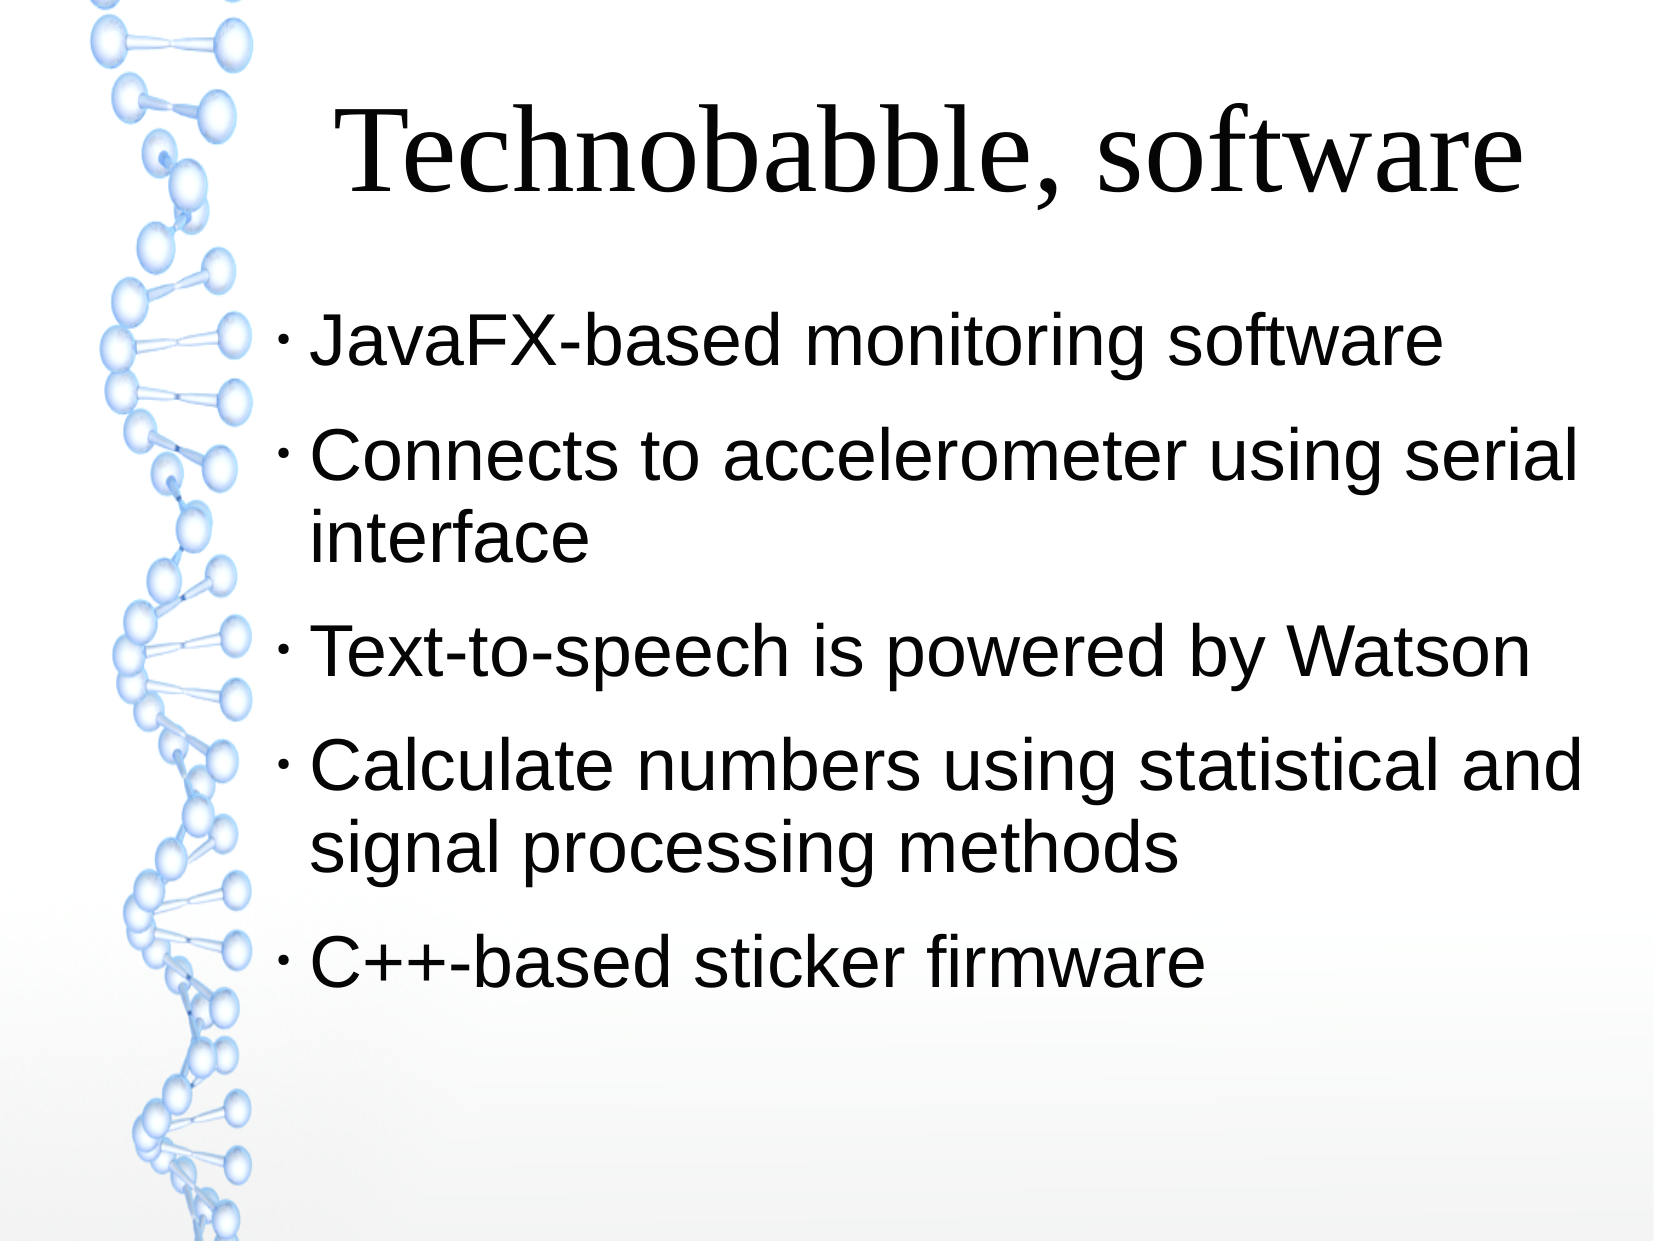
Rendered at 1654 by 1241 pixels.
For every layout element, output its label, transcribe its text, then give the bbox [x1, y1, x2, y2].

list JavaFX-based monitoring software Connects to accelerometer using serial interface Text-to-speech is powered by Watson Calculate numbers using statistical and signal processing methods C++-based sticker firmware [265, 299, 1595, 1019]
picture [0, 0, 1654, 1241]
title Technobabble, software [265, 47, 1595, 252]
